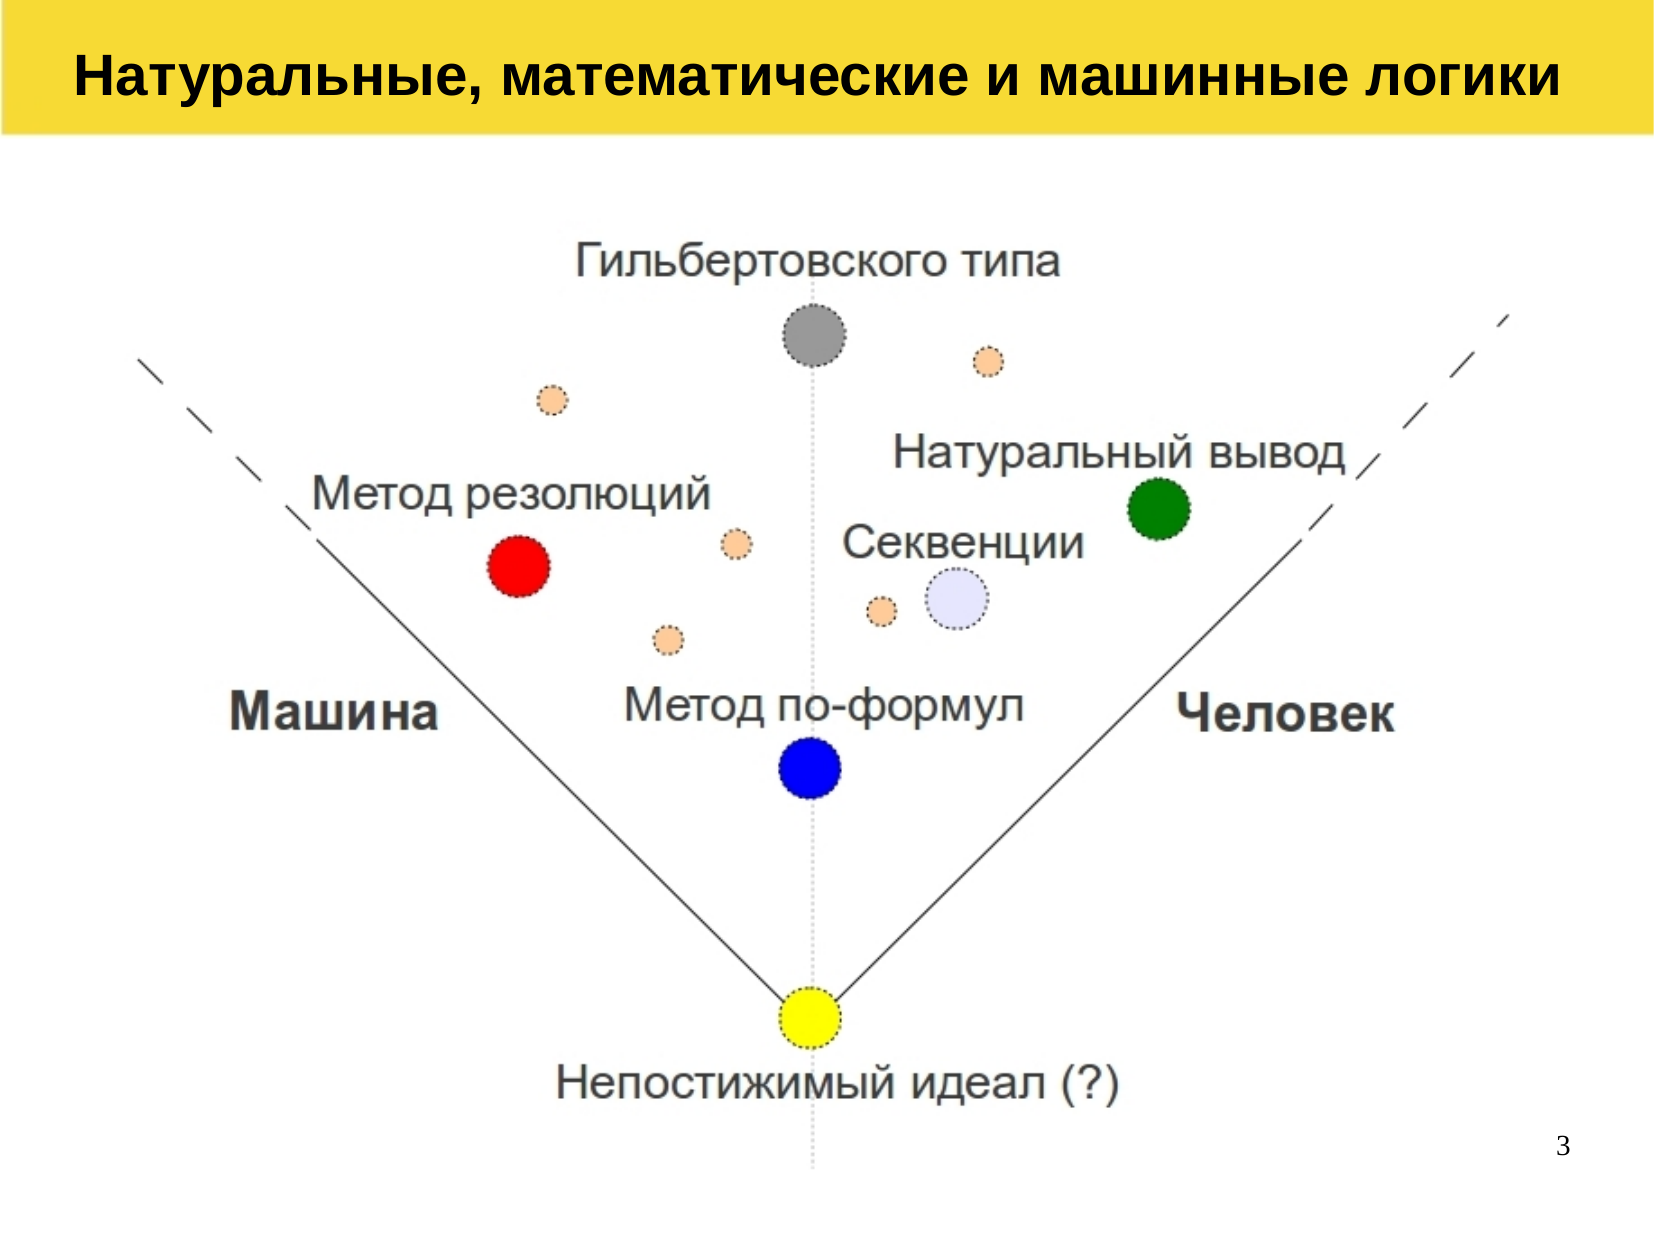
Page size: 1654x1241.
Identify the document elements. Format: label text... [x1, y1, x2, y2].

text_box Натуральные, математические и машинные логики [59, 35, 1595, 116]
picture [0, 0, 1654, 1241]
